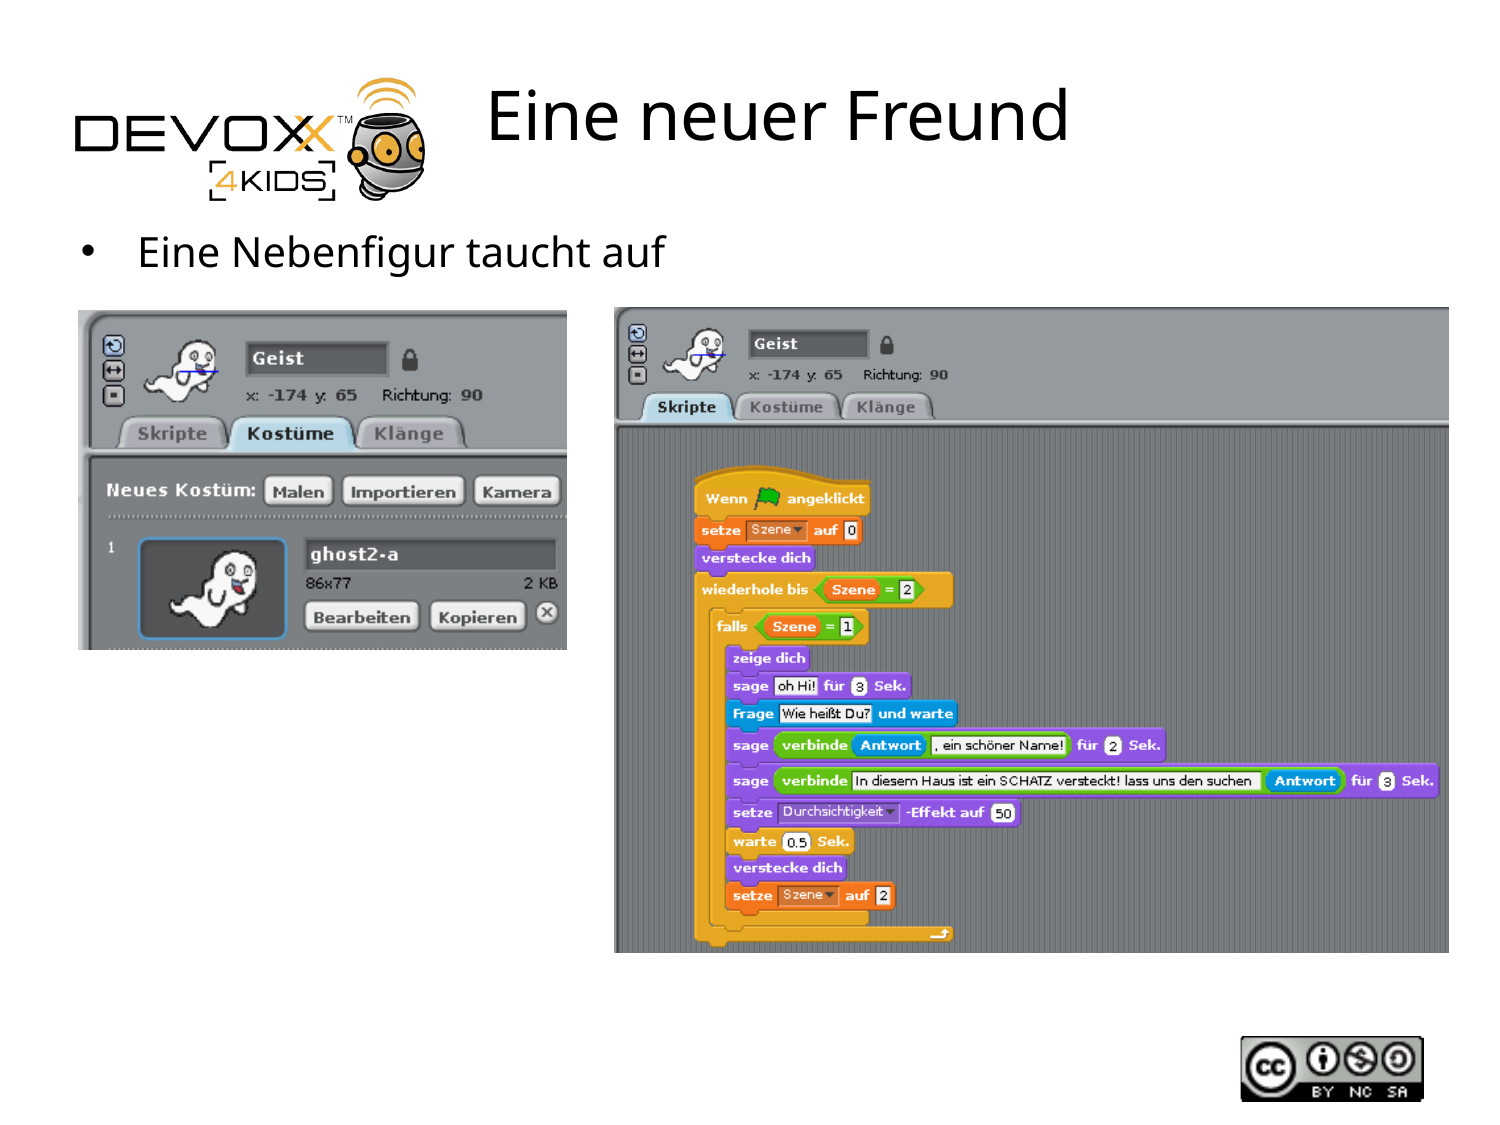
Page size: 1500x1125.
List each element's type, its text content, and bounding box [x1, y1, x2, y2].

picture [1240, 1036, 1424, 1102]
picture [614, 307, 1449, 953]
picture [78, 310, 567, 650]
picture [75, 77, 118, 201]
text_box Eine Nebenfigur taucht auf [78, 225, 1359, 319]
title Eine neuer Freund [118, 71, 1193, 260]
